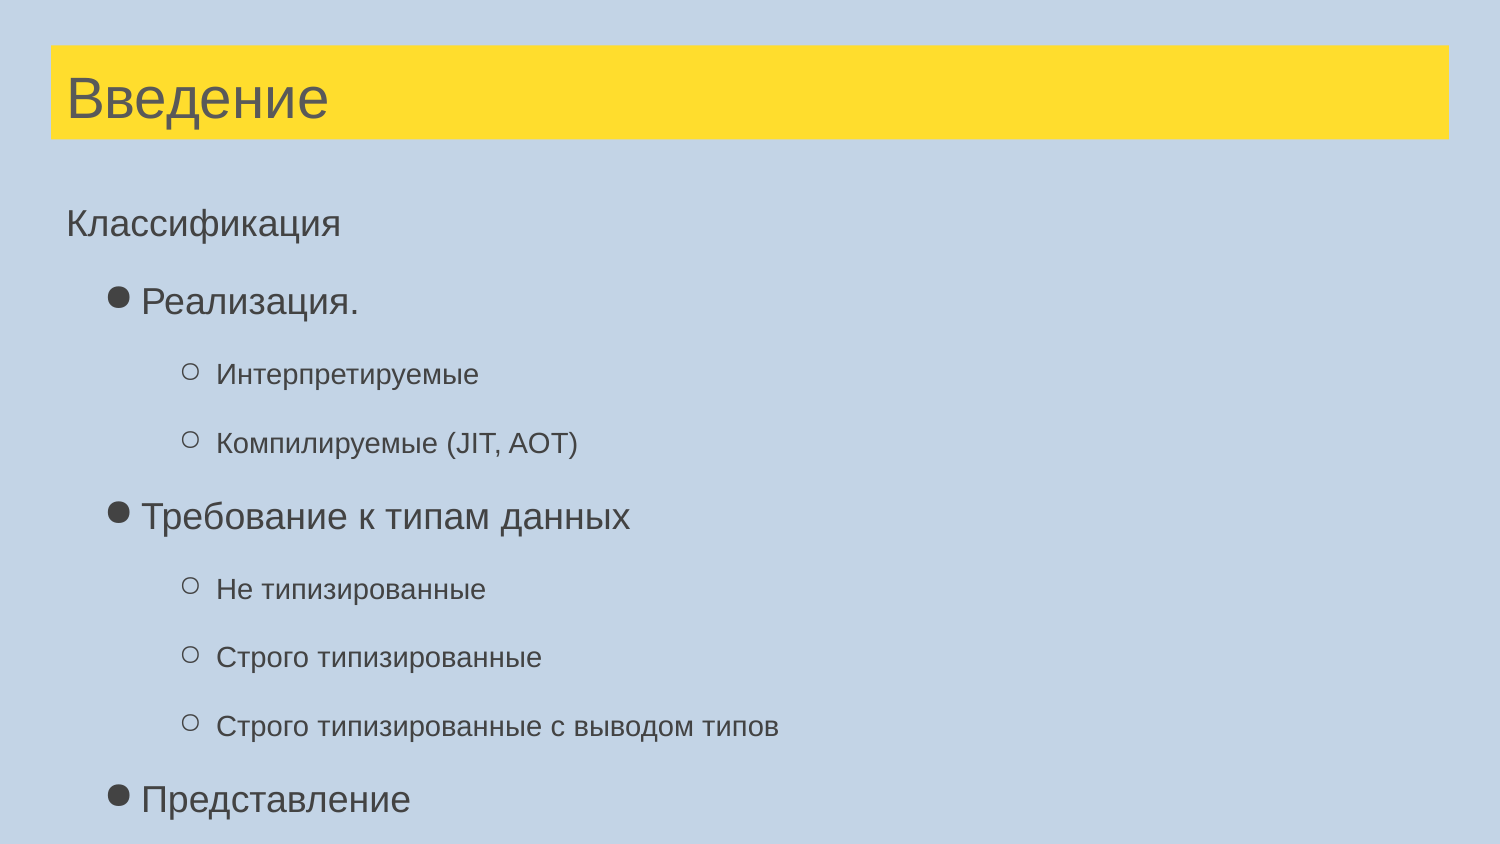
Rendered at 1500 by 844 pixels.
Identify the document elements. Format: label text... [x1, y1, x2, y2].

list Классификация Реализация. Интерпретируемые Компилируемые (JIT, AOT) Требование к типам данных Не типизированные Строго типизированные Строго типизированные с выводом типов Представление Native Virtual machine (JVM, LVM) [51, 184, 1449, 821]
title Введение [51, 45, 1449, 140]
